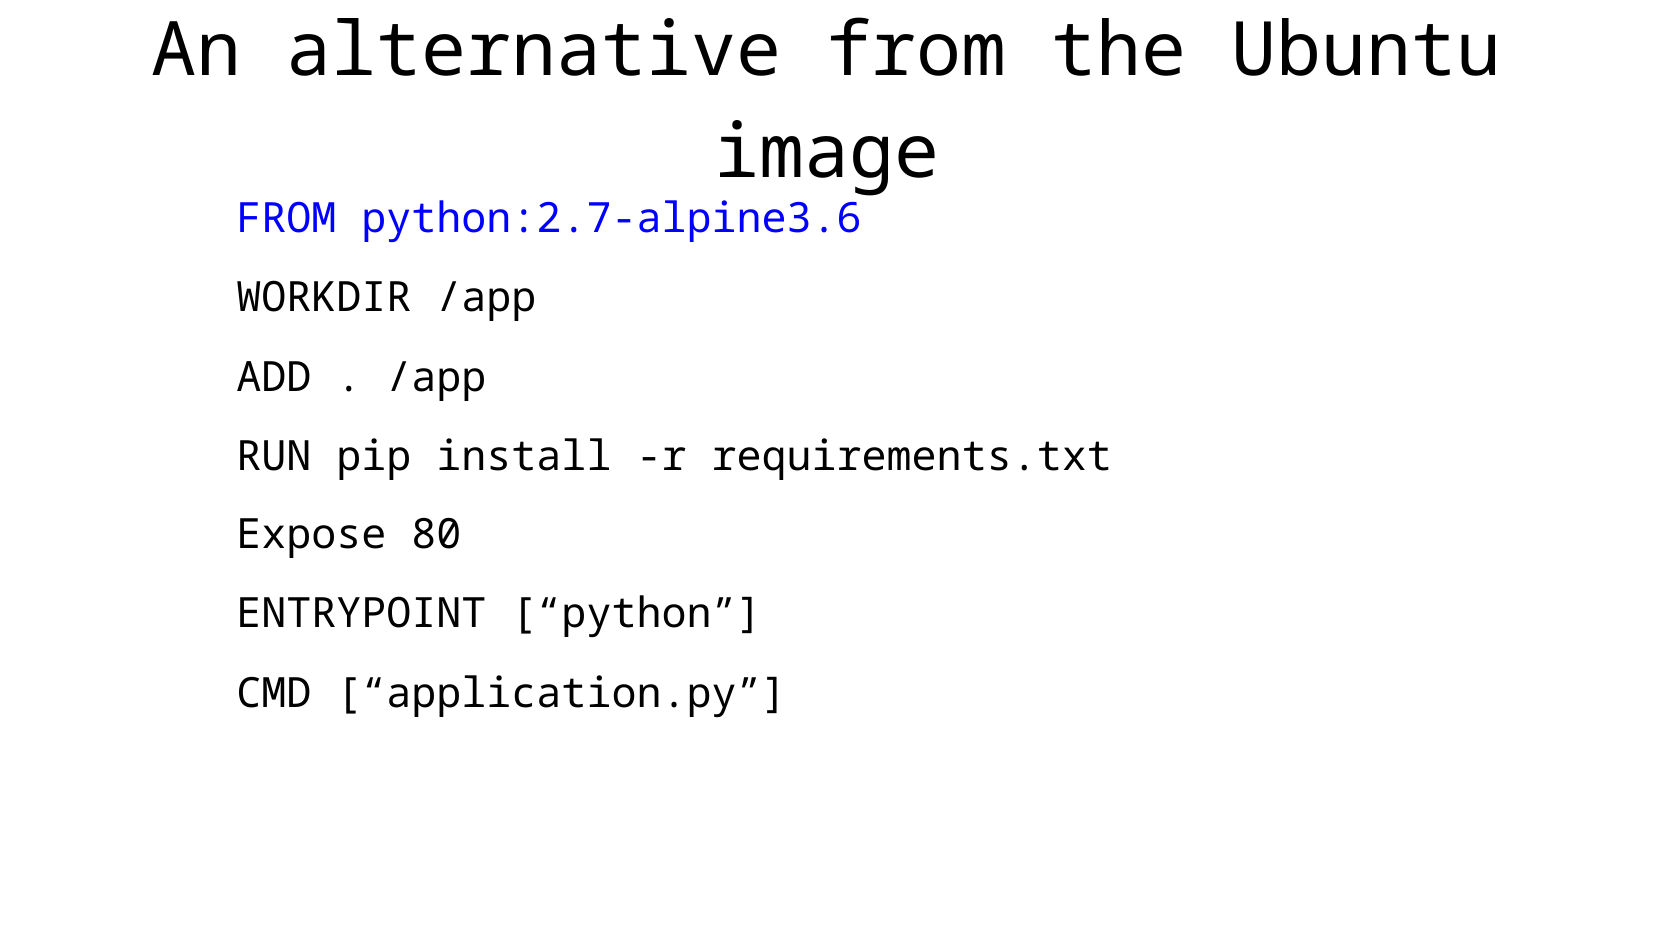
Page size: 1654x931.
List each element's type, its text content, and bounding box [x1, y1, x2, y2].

title An alternative from the Ubuntu image [82, 19, 1571, 175]
list FROM python:2.7-alpine3.6 WORKDIR /app ADD . /app RUN pip install -r requirements.txt Expose 80 ENTRYPOINT [“python”] CMD [“application.py”] [165, 188, 1134, 886]
